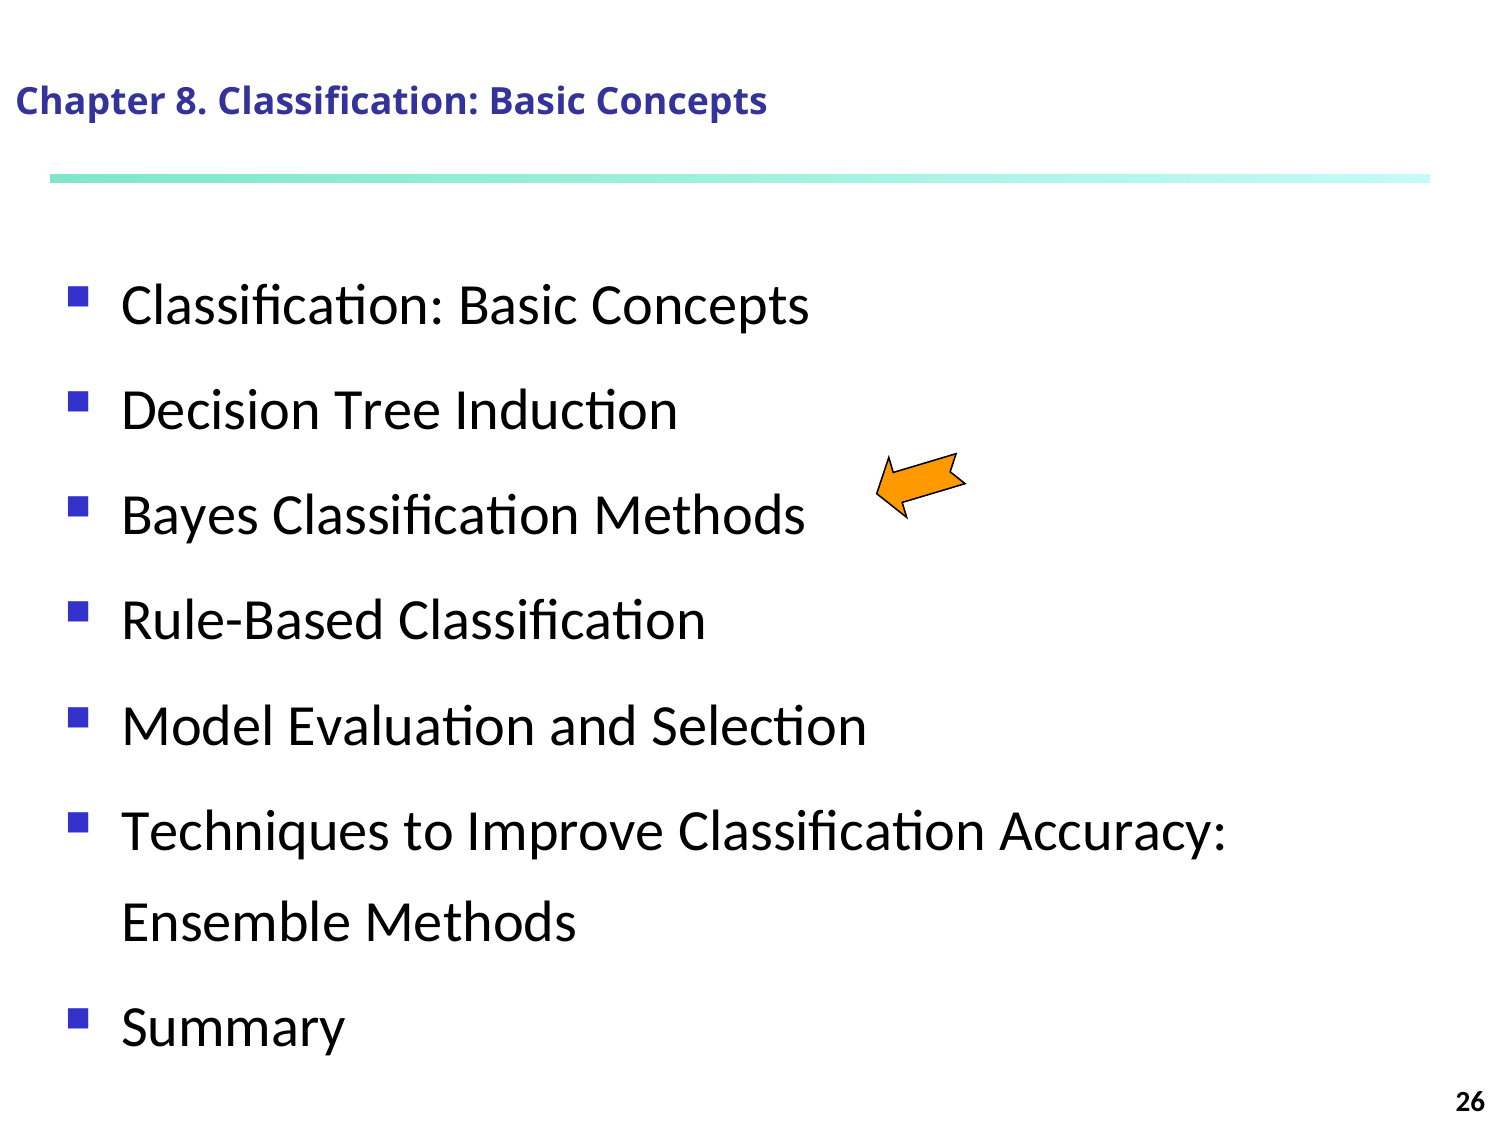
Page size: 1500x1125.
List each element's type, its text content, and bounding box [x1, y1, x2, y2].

list Classification: Basic Concepts Decision Tree Induction Bayes Classification Methods Rule-Based Classification Model Evaluation and Selection Techniques to Improve Classification Accuracy: Ensemble Methods Summary [49, 237, 1425, 1075]
text_box [876, 453, 966, 518]
title Chapter 8. Classification: Basic Concepts [0, 49, 1500, 150]
text_box <number> [1187, 1062, 1500, 1125]
